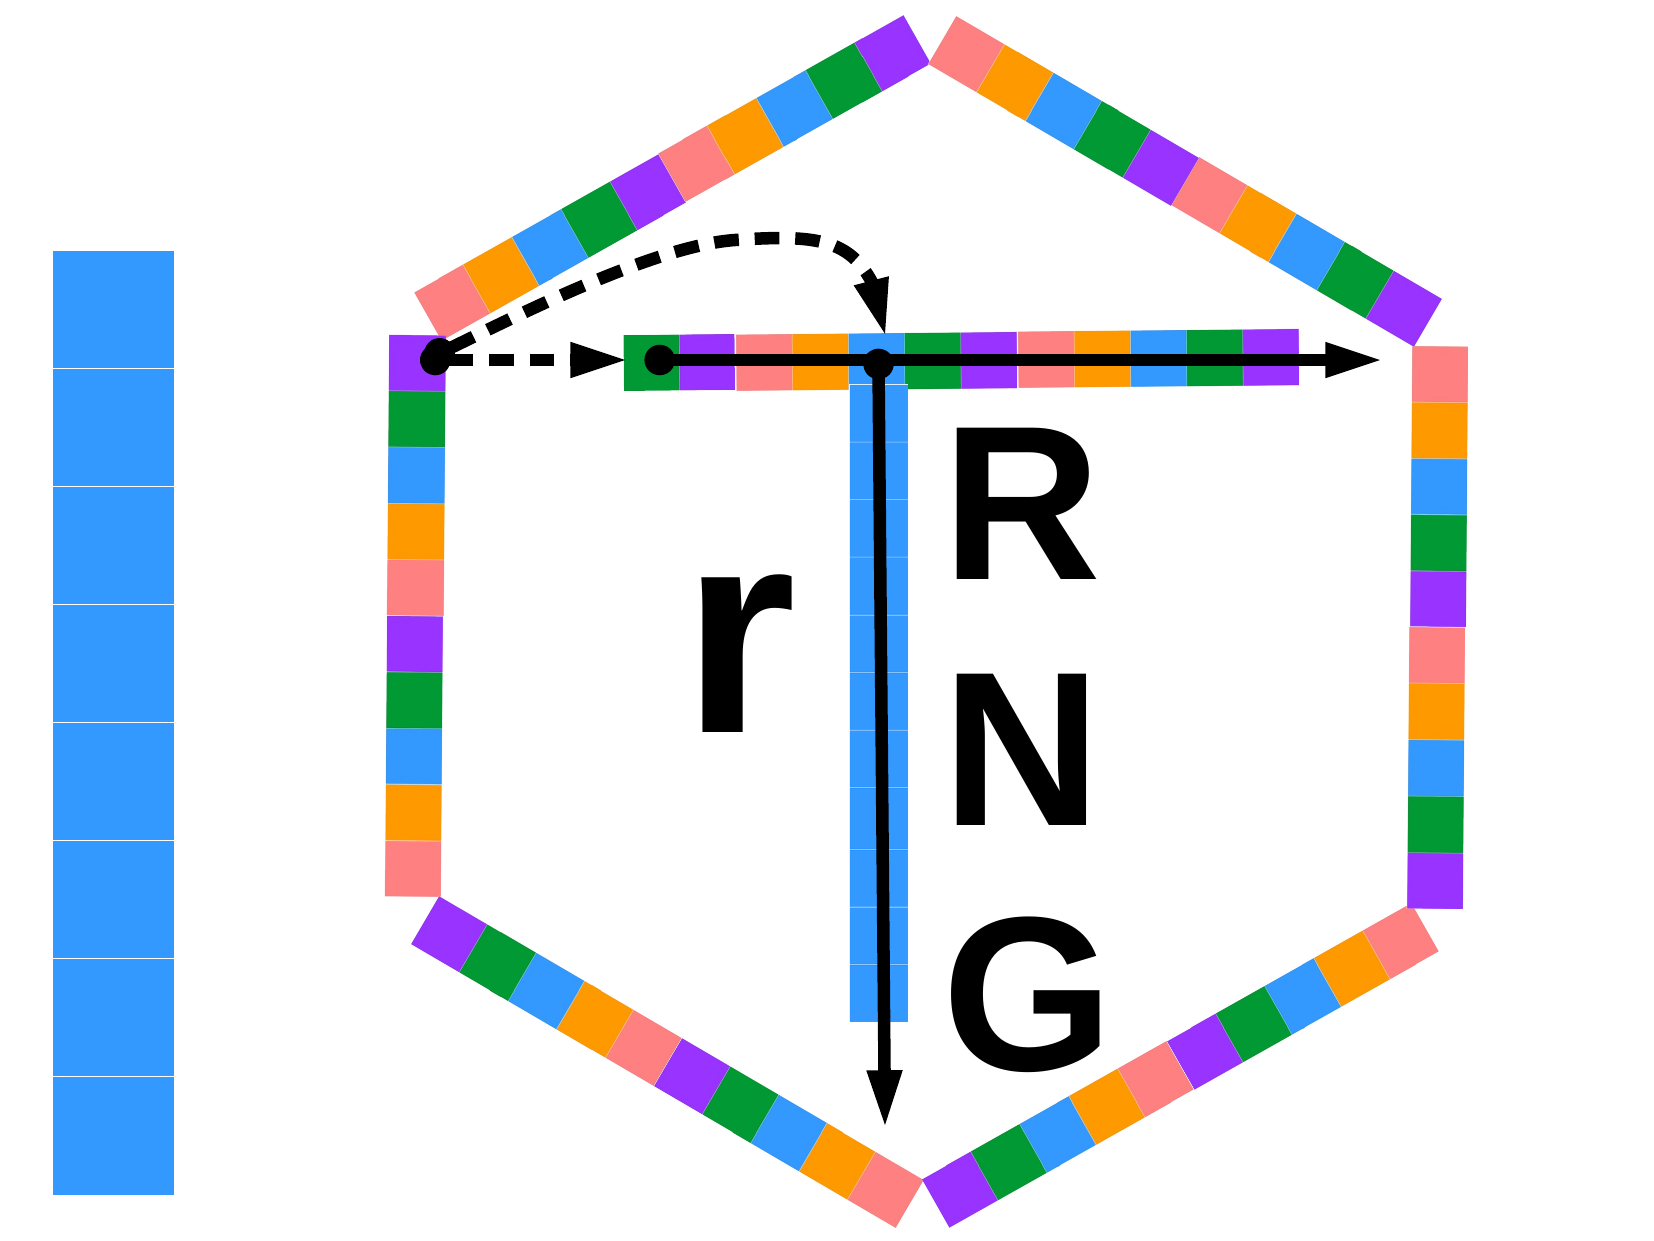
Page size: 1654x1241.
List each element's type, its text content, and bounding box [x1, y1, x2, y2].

text_box RNG [942, 382, 1066, 1118]
table_header [53, 251, 174, 368]
table_cell [53, 723, 174, 840]
table_cell [53, 1077, 174, 1195]
table_cell [53, 369, 174, 486]
text_box r [667, 459, 812, 802]
picture [384, 15, 1468, 1228]
table_cell [53, 841, 174, 958]
table_cell [53, 605, 174, 722]
table_cell [53, 959, 174, 1076]
table_cell [53, 487, 174, 604]
